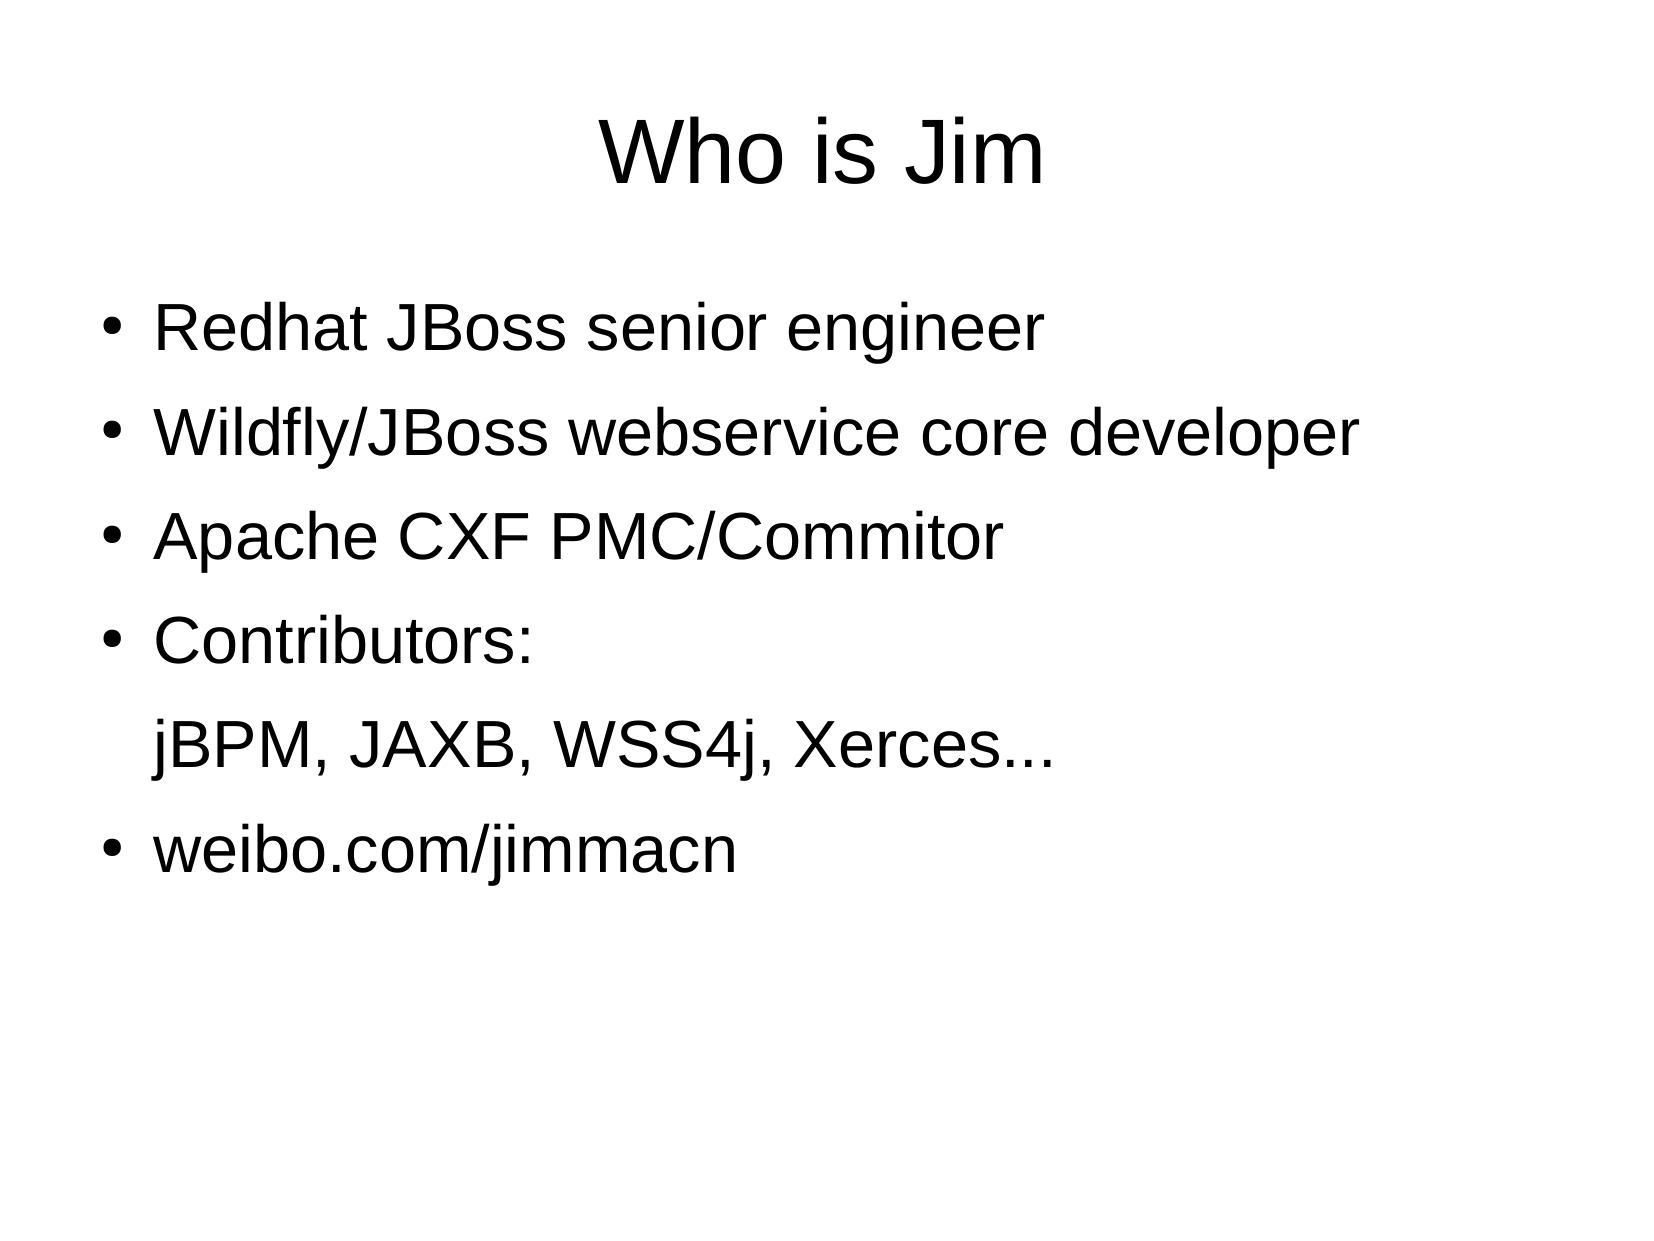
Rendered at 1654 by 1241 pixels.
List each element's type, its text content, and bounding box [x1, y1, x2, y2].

list Redhat JBoss senior engineer Wildfly/JBoss webservice core developer Apache CXF PMC/Commitor Contributors: jBPM, JAXB, WSS4j, Xerces... weibo.com/jimmacn [82, 290, 1571, 1010]
title Who is Jim [15, 47, 1631, 256]
